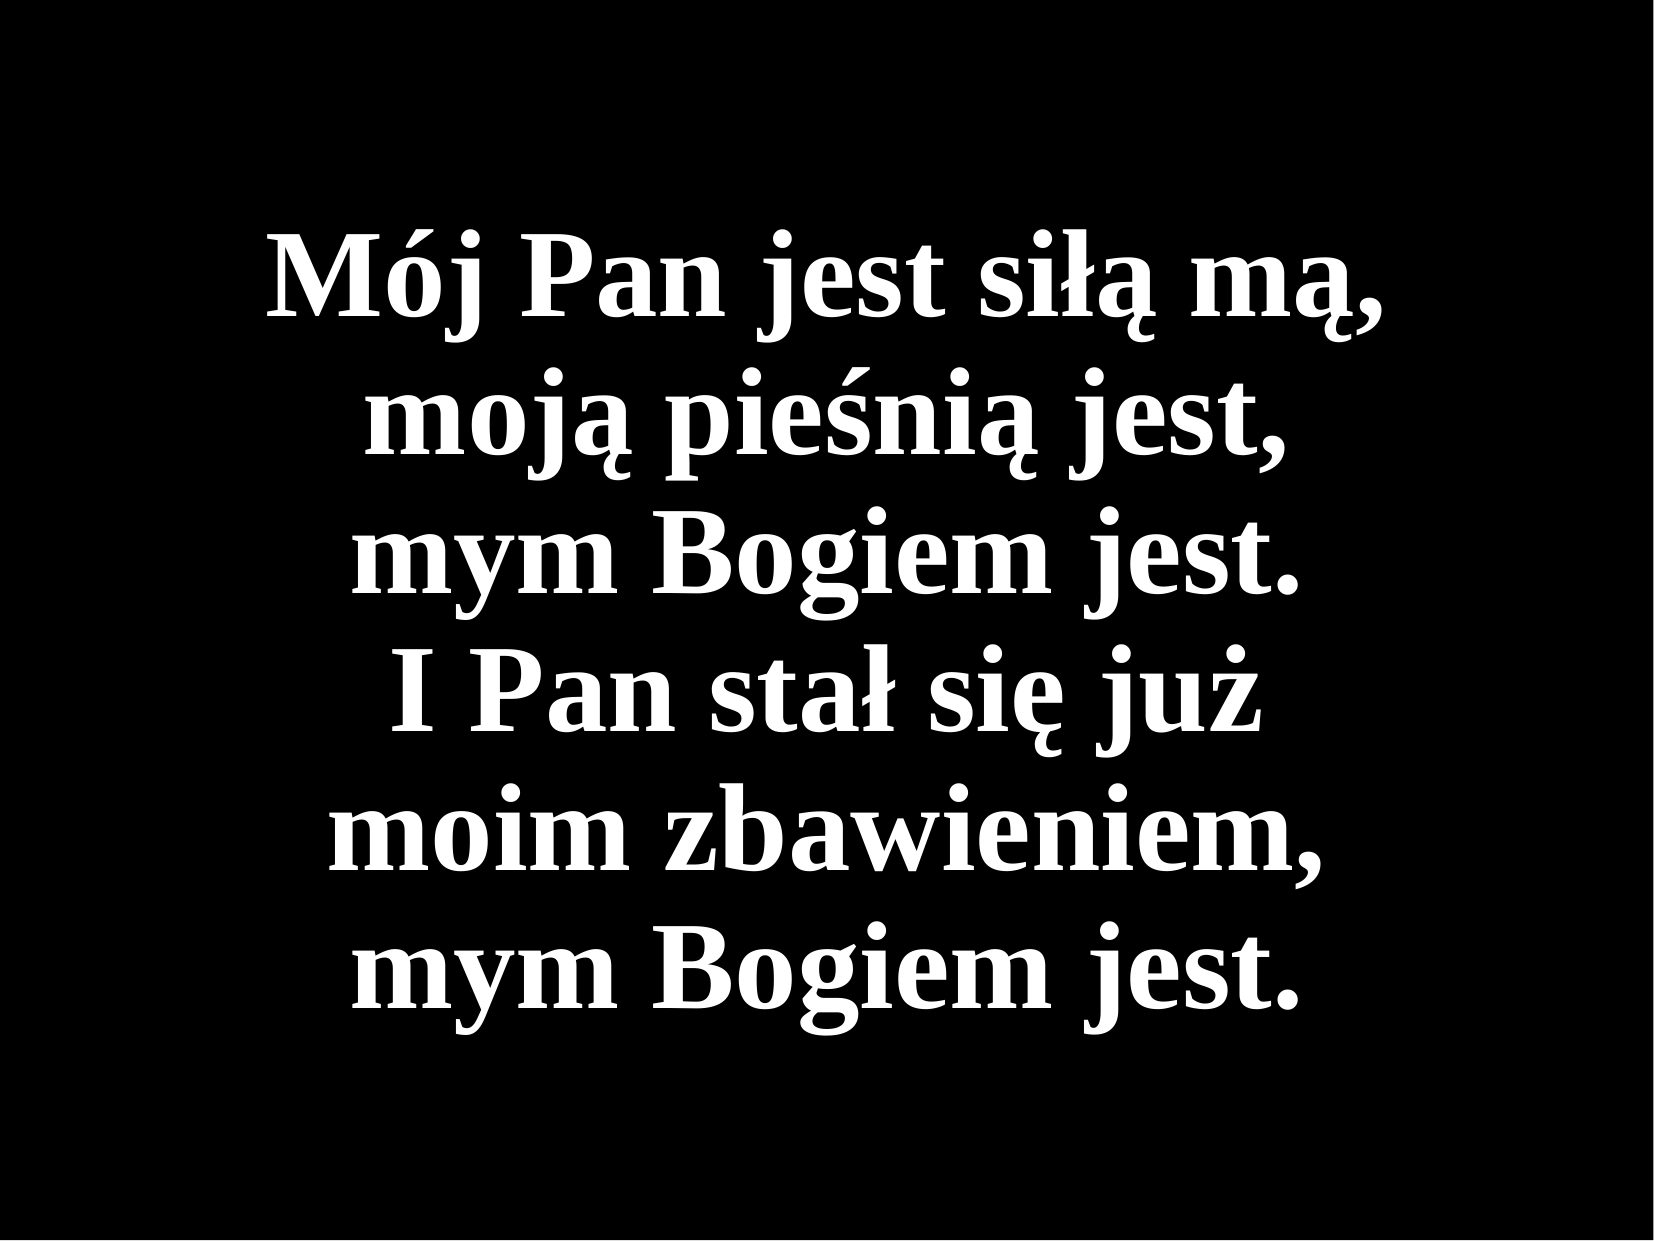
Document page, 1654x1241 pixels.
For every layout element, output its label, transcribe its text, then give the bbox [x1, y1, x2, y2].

title Mój Pan jest siłą mą, moją pieśnią jest, mym Bogiem jest. I Pan stał się już moim zbawieniem, mym Bogiem jest. [0, 0, 1654, 1241]
